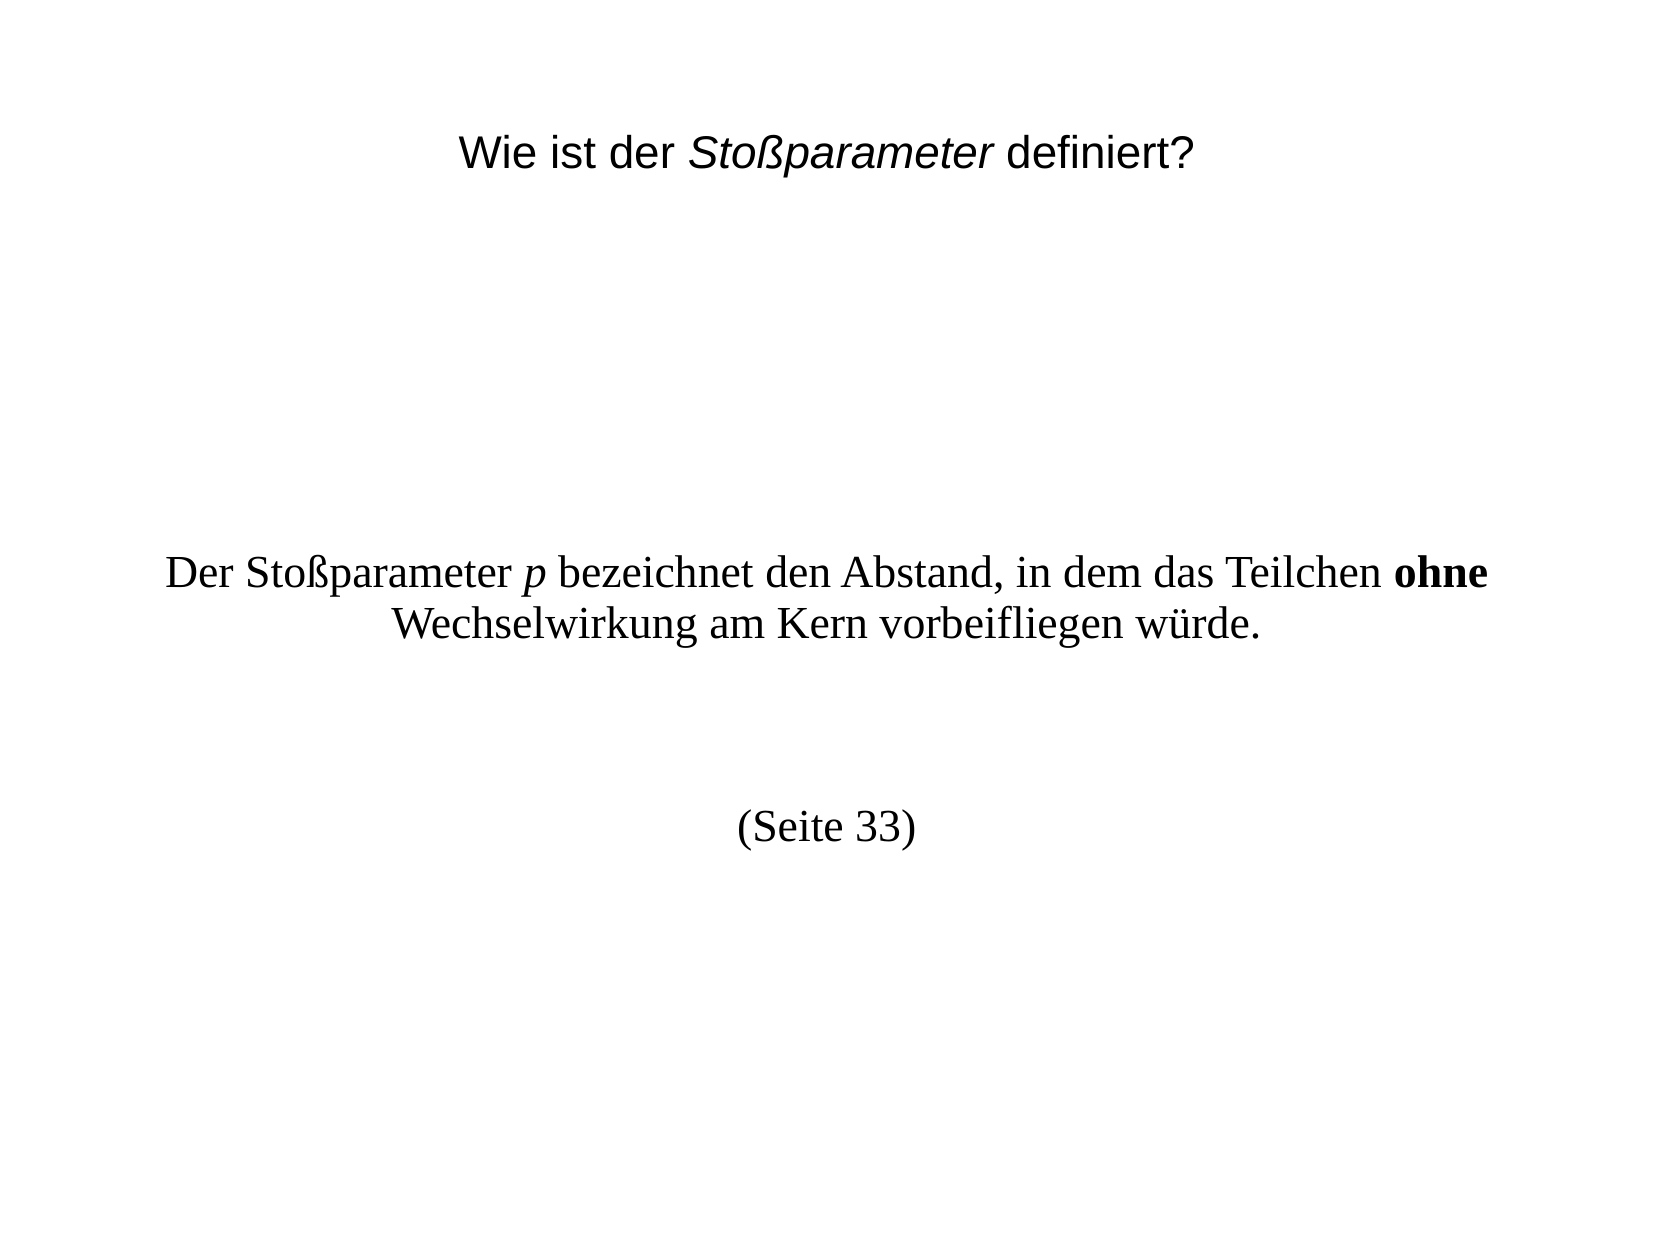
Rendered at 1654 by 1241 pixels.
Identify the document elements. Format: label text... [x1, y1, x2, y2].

title Wie ist der Stoßparameter definiert? [82, 49, 1571, 257]
subtitle Der Stoßparameter p bezeichnet den Abstand, in dem das Teilchen ohne Wechselwirkung am Kern vorbeifliegen würde. (Seite 33) [82, 290, 1571, 1109]
